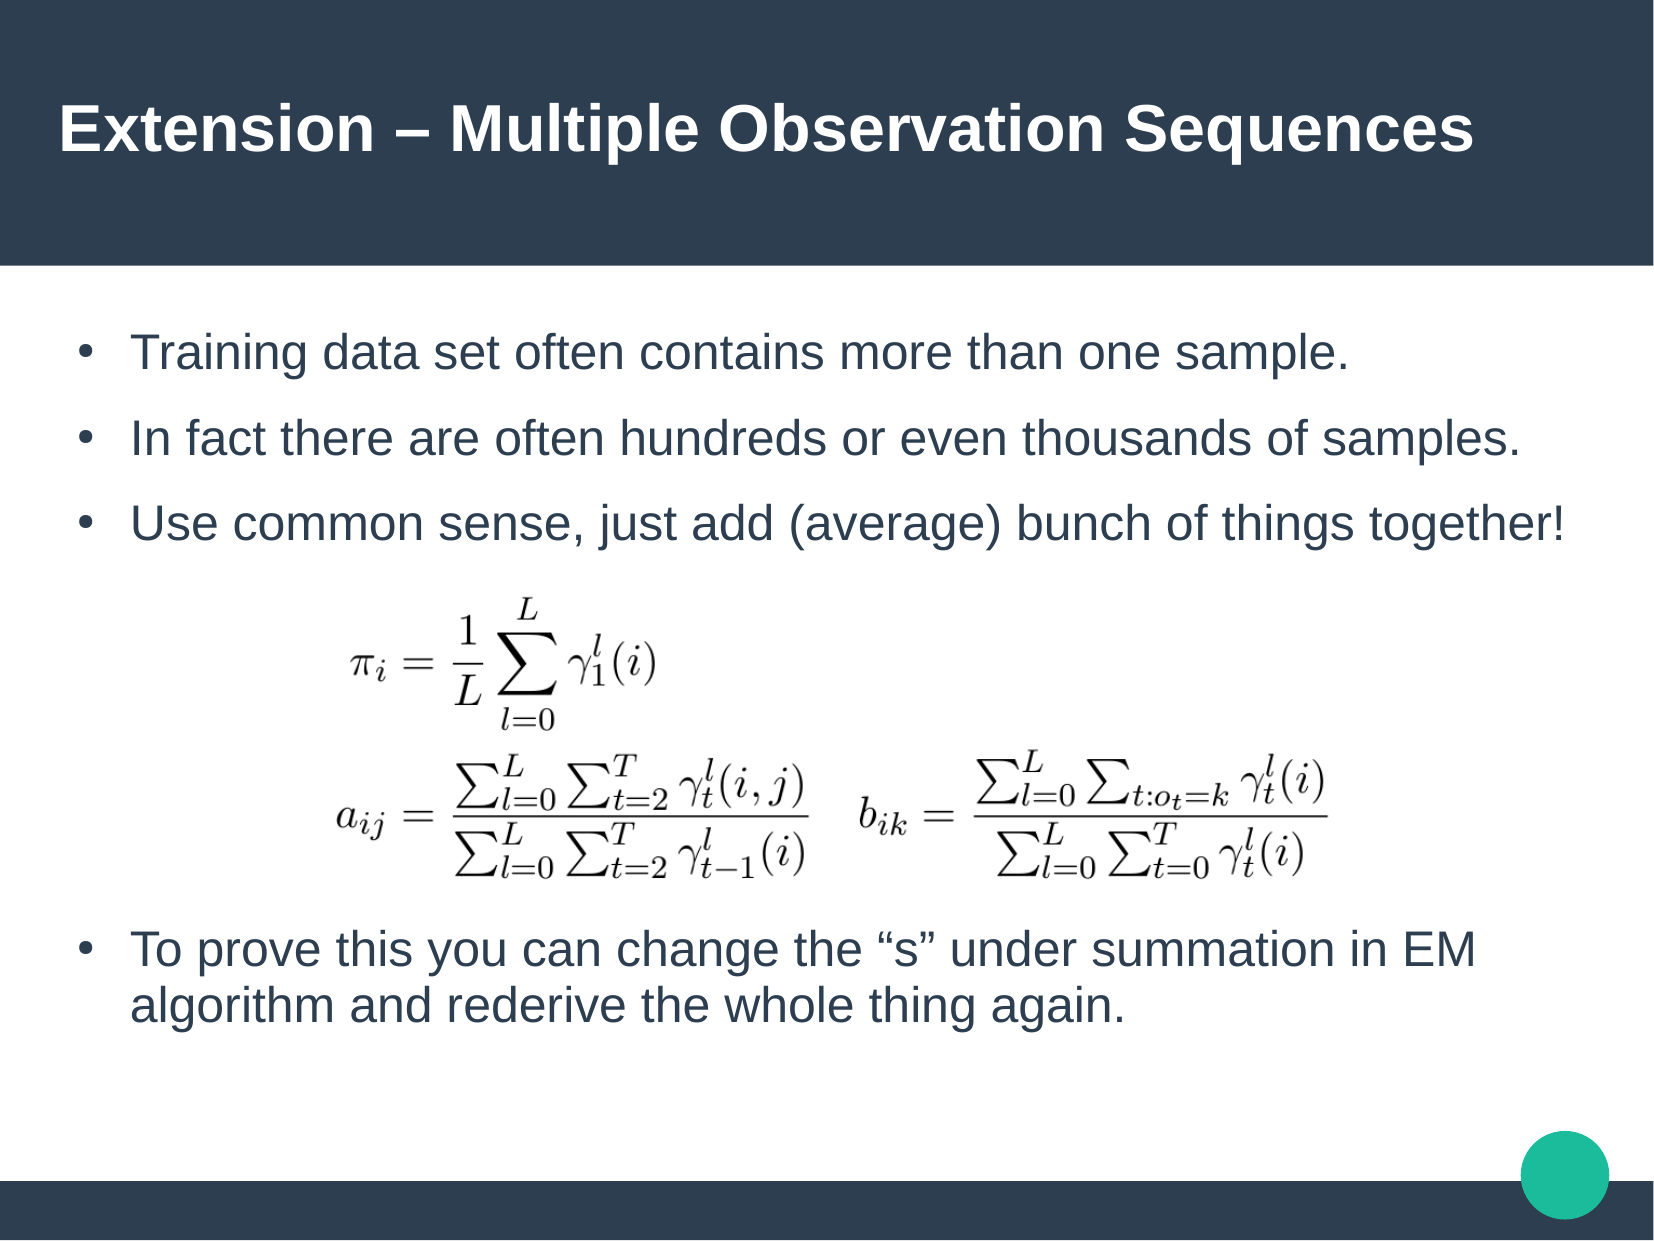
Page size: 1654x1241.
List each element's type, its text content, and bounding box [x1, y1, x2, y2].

picture [306, 585, 1347, 904]
title Extension – Multiple Observation Sequences [59, 49, 1595, 207]
list Training data set often contains more than one sample. In fact there are often hundreds or even thousands of samples. Use common sense, just add (average) bunch of things together! To prove this you can change the “s” under summation in EM algorithm and rederive the whole thing again. [59, 324, 1595, 1152]
